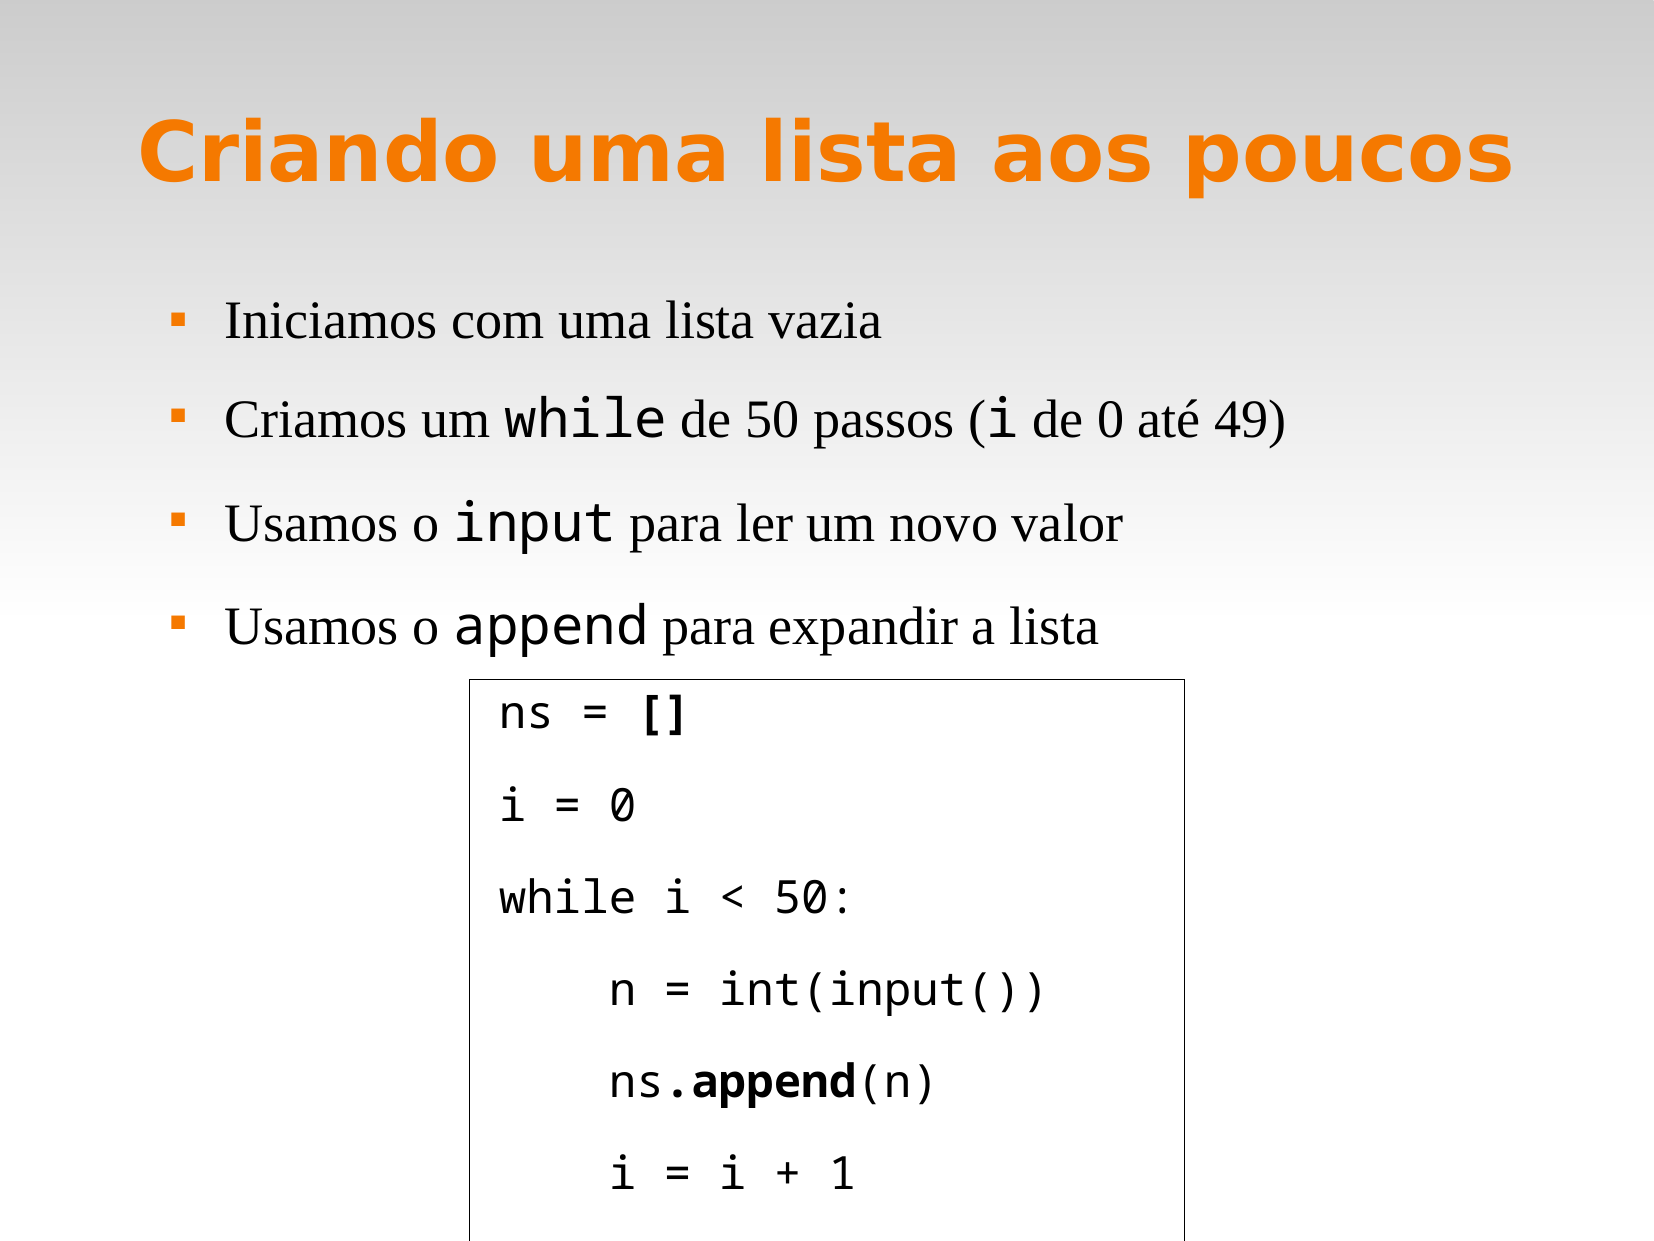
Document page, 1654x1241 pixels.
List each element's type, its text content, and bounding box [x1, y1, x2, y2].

list Iniciamos com uma lista vazia Criamos um while de 50 passos (i de 0 até 49) Usamos o input para ler um novo valor Usamos o append para expandir a lista [82, 290, 1571, 1109]
title Criando uma lista aos poucos [82, 49, 1571, 257]
list ns = [] i = 0 while i < 50: n = int(input()) ns.append(n) i = i + 1 print(ns) [469, 1109, 1185, 1178]
